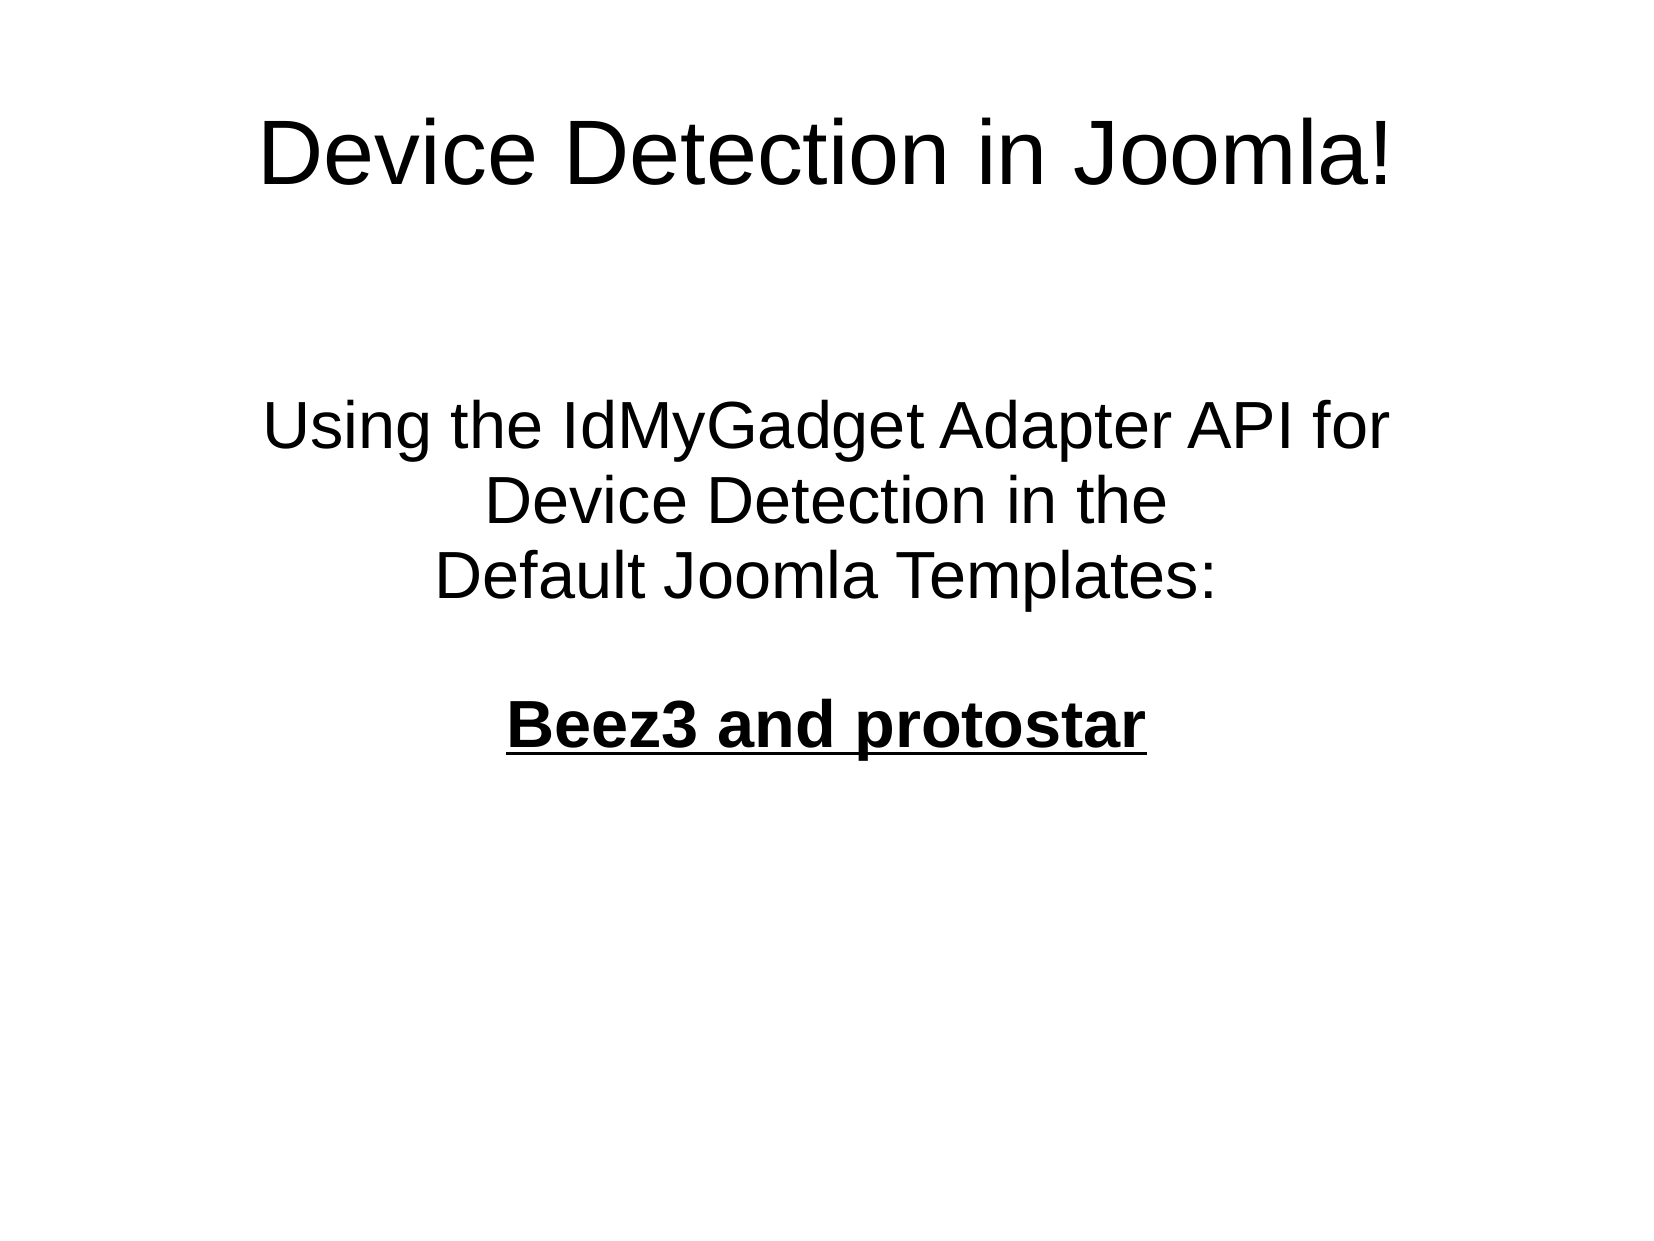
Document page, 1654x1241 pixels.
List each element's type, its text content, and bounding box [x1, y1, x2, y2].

title Device Detection in Joomla! [82, 49, 1571, 257]
subtitle Using the IdMyGadget Adapter API for Device Detection in the Default Joomla Templates: Beez3 and protostar [82, 290, 1571, 1010]
